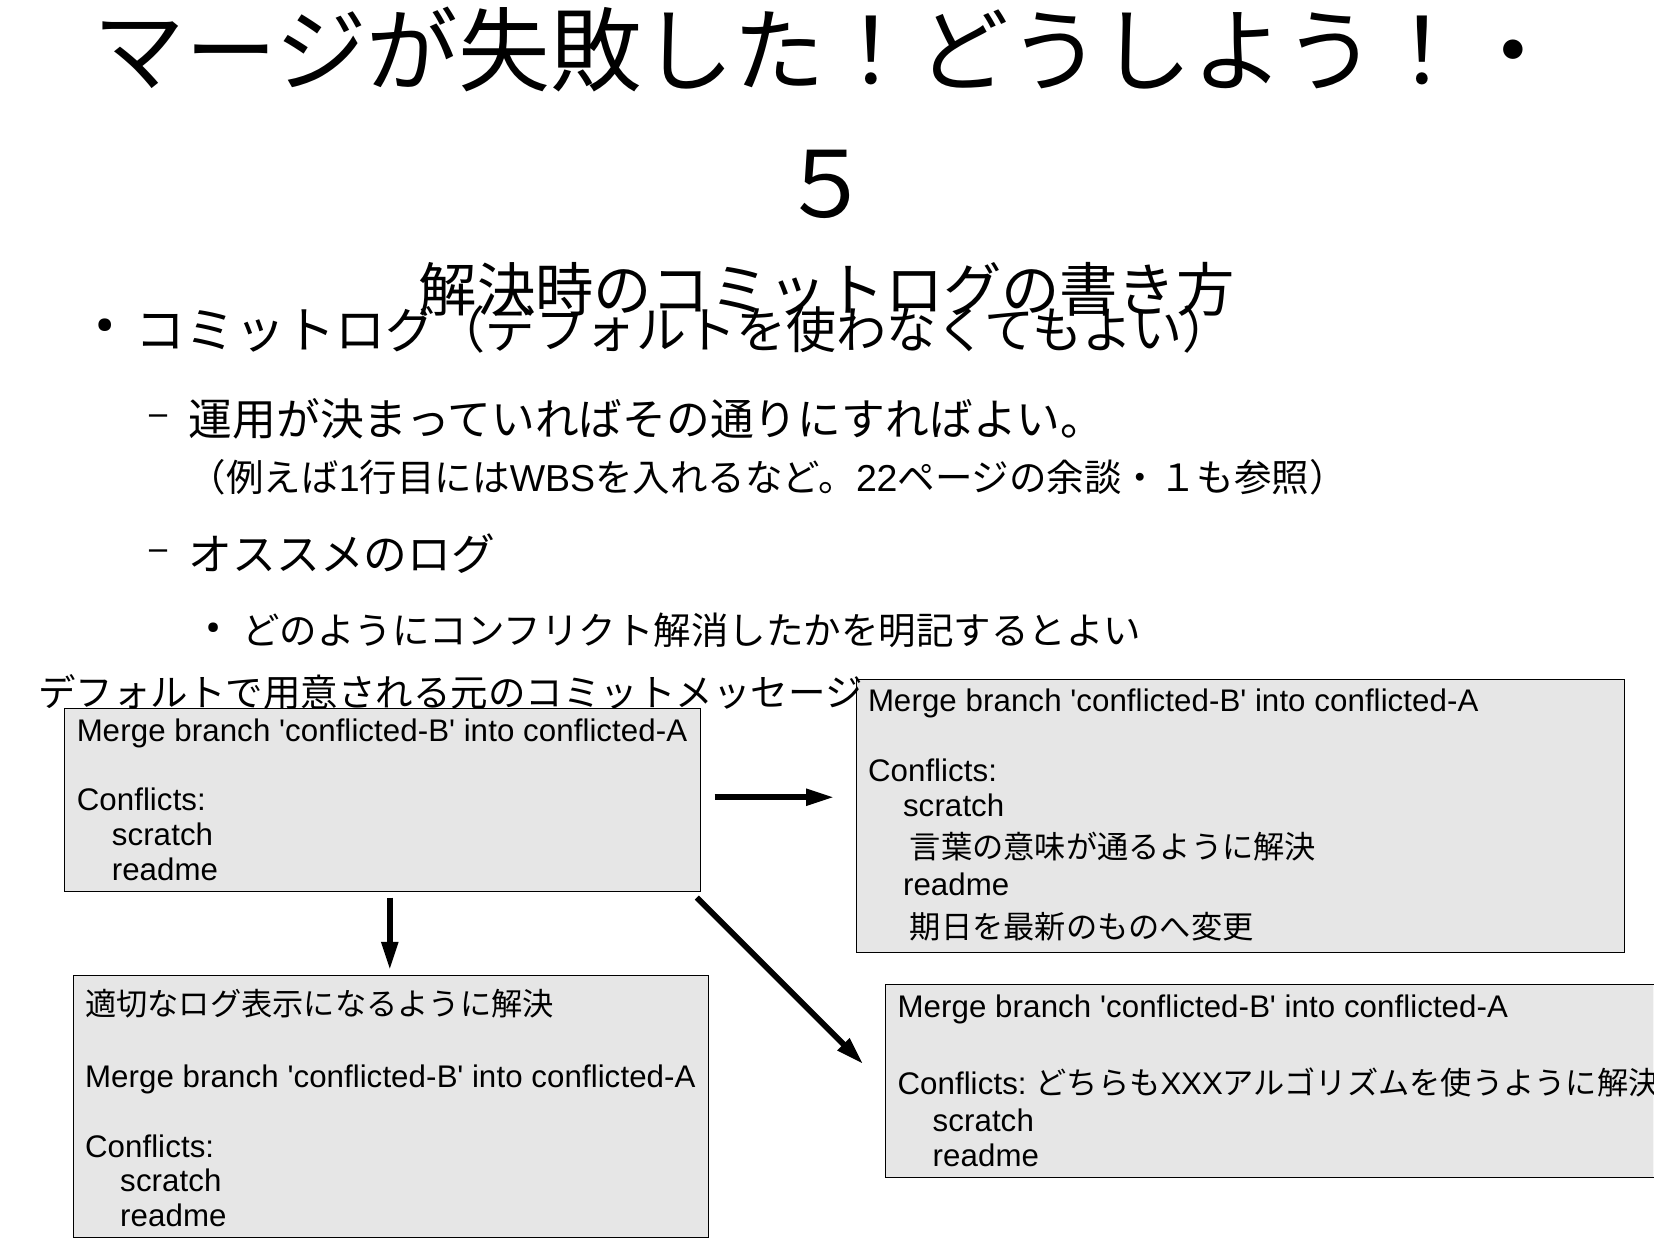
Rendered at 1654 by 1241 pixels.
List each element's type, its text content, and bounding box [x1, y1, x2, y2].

text_box 適切なログ表示になるように解決 Merge branch 'conflicted-B' into conflicted-A Conflicts: scratch readme [73, 975, 709, 1217]
text_box Merge branch 'conflicted-B' into conflicted-A Conflicts: scratch readme [64, 708, 701, 888]
text_box Merge branch 'conflicted-B' into conflicted-A Conflicts: どちらもXXXアルゴリズムを使うように解決 scratch readme [885, 984, 1607, 1164]
title マージが失敗した！どうしよう！・５ 解決時のコミットログの書き方 [82, 49, 1571, 257]
list コミットログ（デフォルトを使わなくてもよい） 運用が決まっていればその通りにすればよい。 （例えば1行目にはWBSを入れるなど。22ページの余談・１も参照） オススメのログ どのようにコンフリクト解消したかを明記するとよい [82, 290, 1538, 662]
text_box Merge branch 'conflicted-B' into conflicted-A Conflicts: scratch 言葉の意味が通るように解決 readme 期日を最新のものへ変更 [856, 679, 1625, 921]
text_box デフォルトで用意される元のコミットメッセージ [23, 655, 760, 708]
